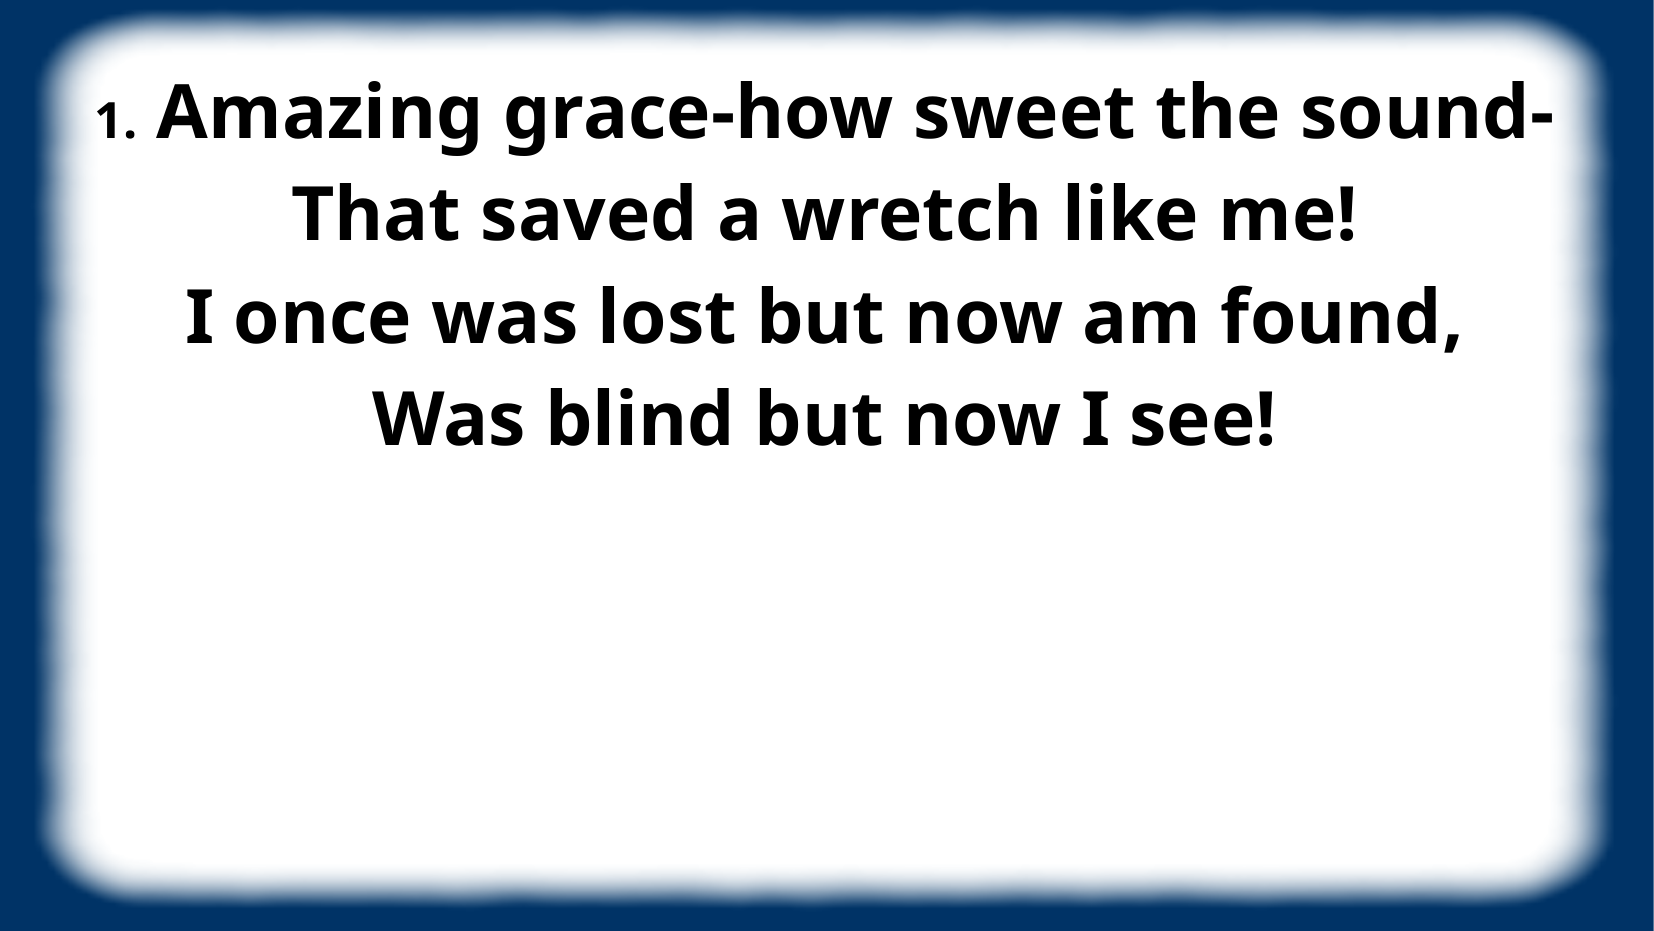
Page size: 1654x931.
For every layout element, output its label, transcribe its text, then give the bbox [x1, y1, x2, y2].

text_box 1. Amazing grace-how sweet the sound- That saved a wretch like me! I once was lost but now am found, Was blind but now I see! [75, 50, 1576, 466]
picture [0, 0, 1654, 931]
